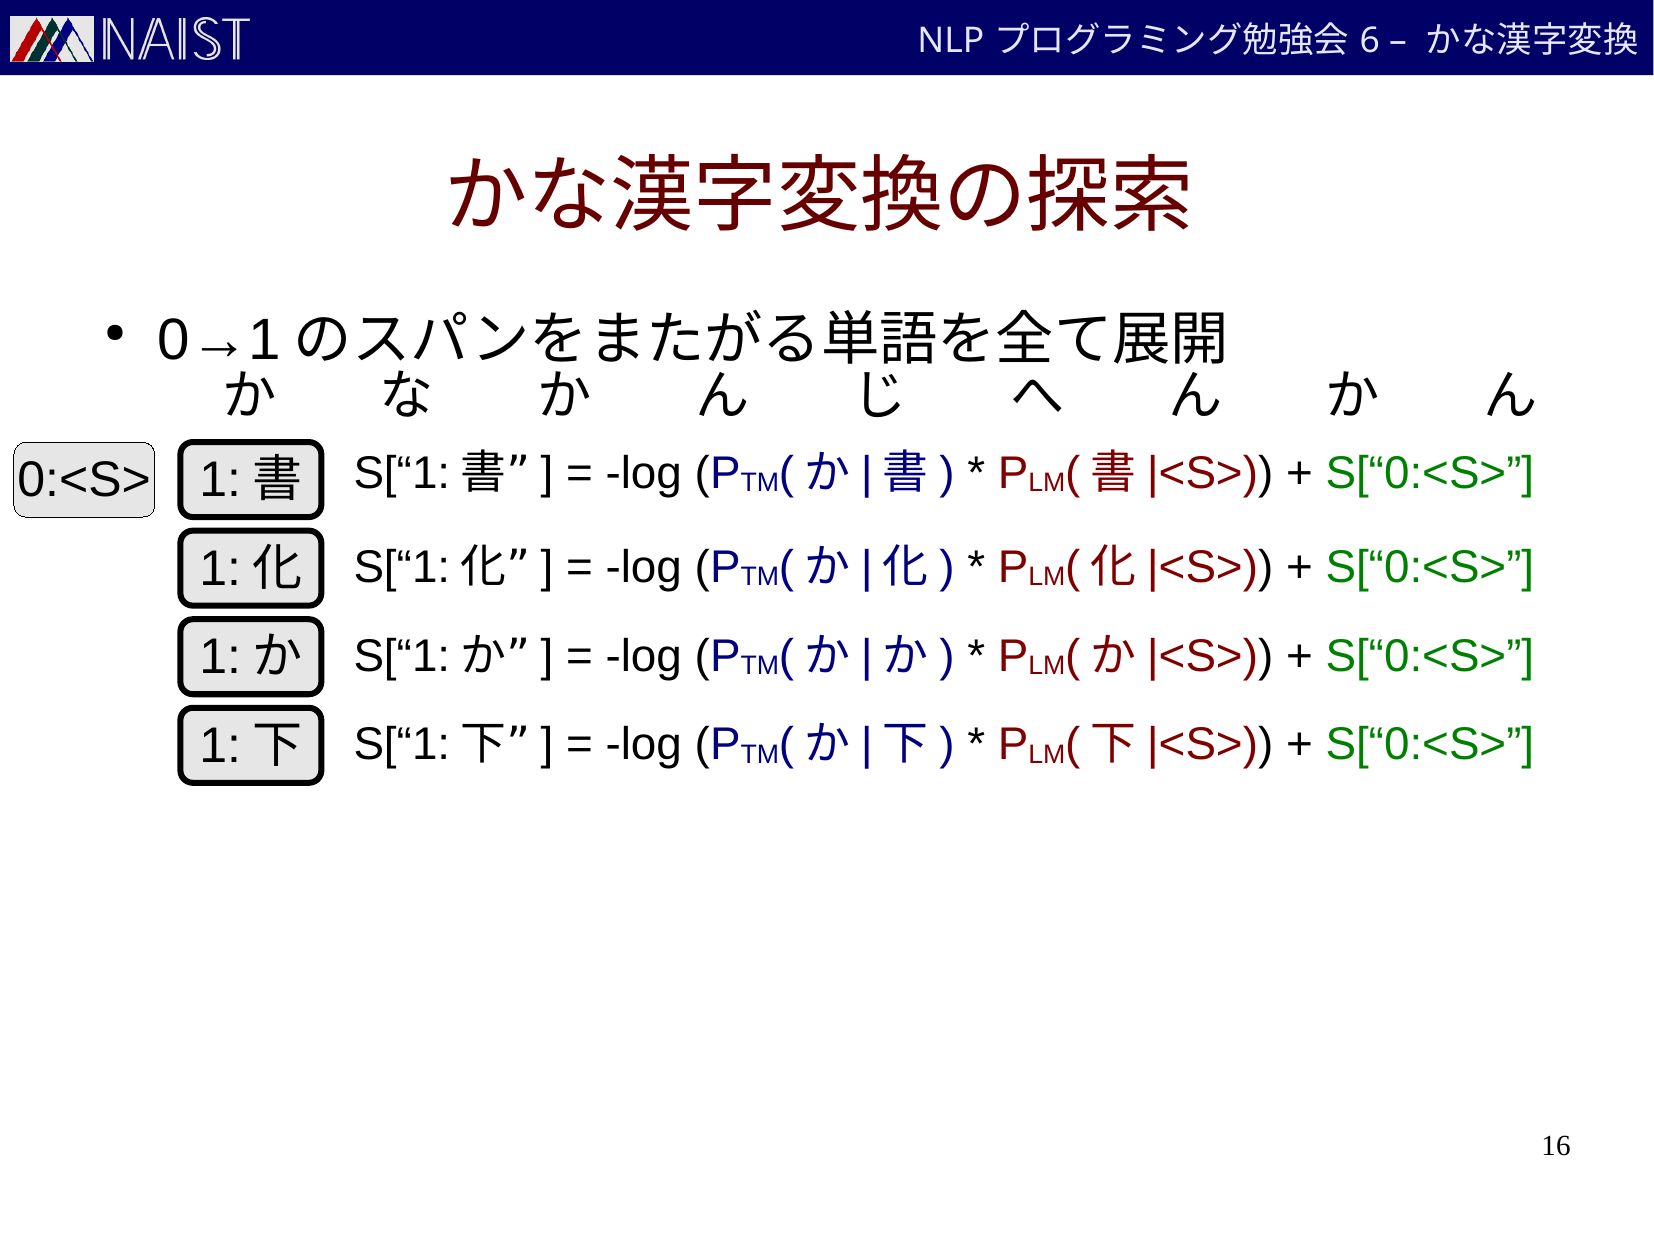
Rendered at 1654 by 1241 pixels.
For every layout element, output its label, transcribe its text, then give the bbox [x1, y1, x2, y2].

text_box 1:化 [180, 530, 322, 606]
text_box S[“1:か”] = -log (PTM(か|か) * PLM(か|<S>)) + S[“0:<S>”] [338, 621, 1550, 704]
text_box 1:下 [180, 707, 322, 783]
list 0→1のスパンをまたがる単語を全て展開 [86, 292, 1576, 358]
picture [10, 16, 94, 62]
text_box 1:か [180, 619, 322, 695]
title かな漢字変換の探索 [75, 92, 1564, 285]
picture [102, 17, 251, 60]
text_box 0:<S> [13, 442, 155, 518]
text_box 1:書 [180, 442, 322, 518]
text_box か な か ん じ へ ん か ん [207, 357, 1554, 436]
text_box S[“1:下”] = -log (PTM(か|下) * PLM(下|<S>)) + S[“0:<S>”] [338, 709, 1550, 793]
text_box S[“1:書”] = -log (PTM(か|書) * PLM(書|<S>)) + S[“0:<S>”] [338, 438, 1550, 521]
text_box S[“1:化”] = -log (PTM(か|化) * PLM(化|<S>)) + S[“0:<S>”] [338, 532, 1550, 615]
